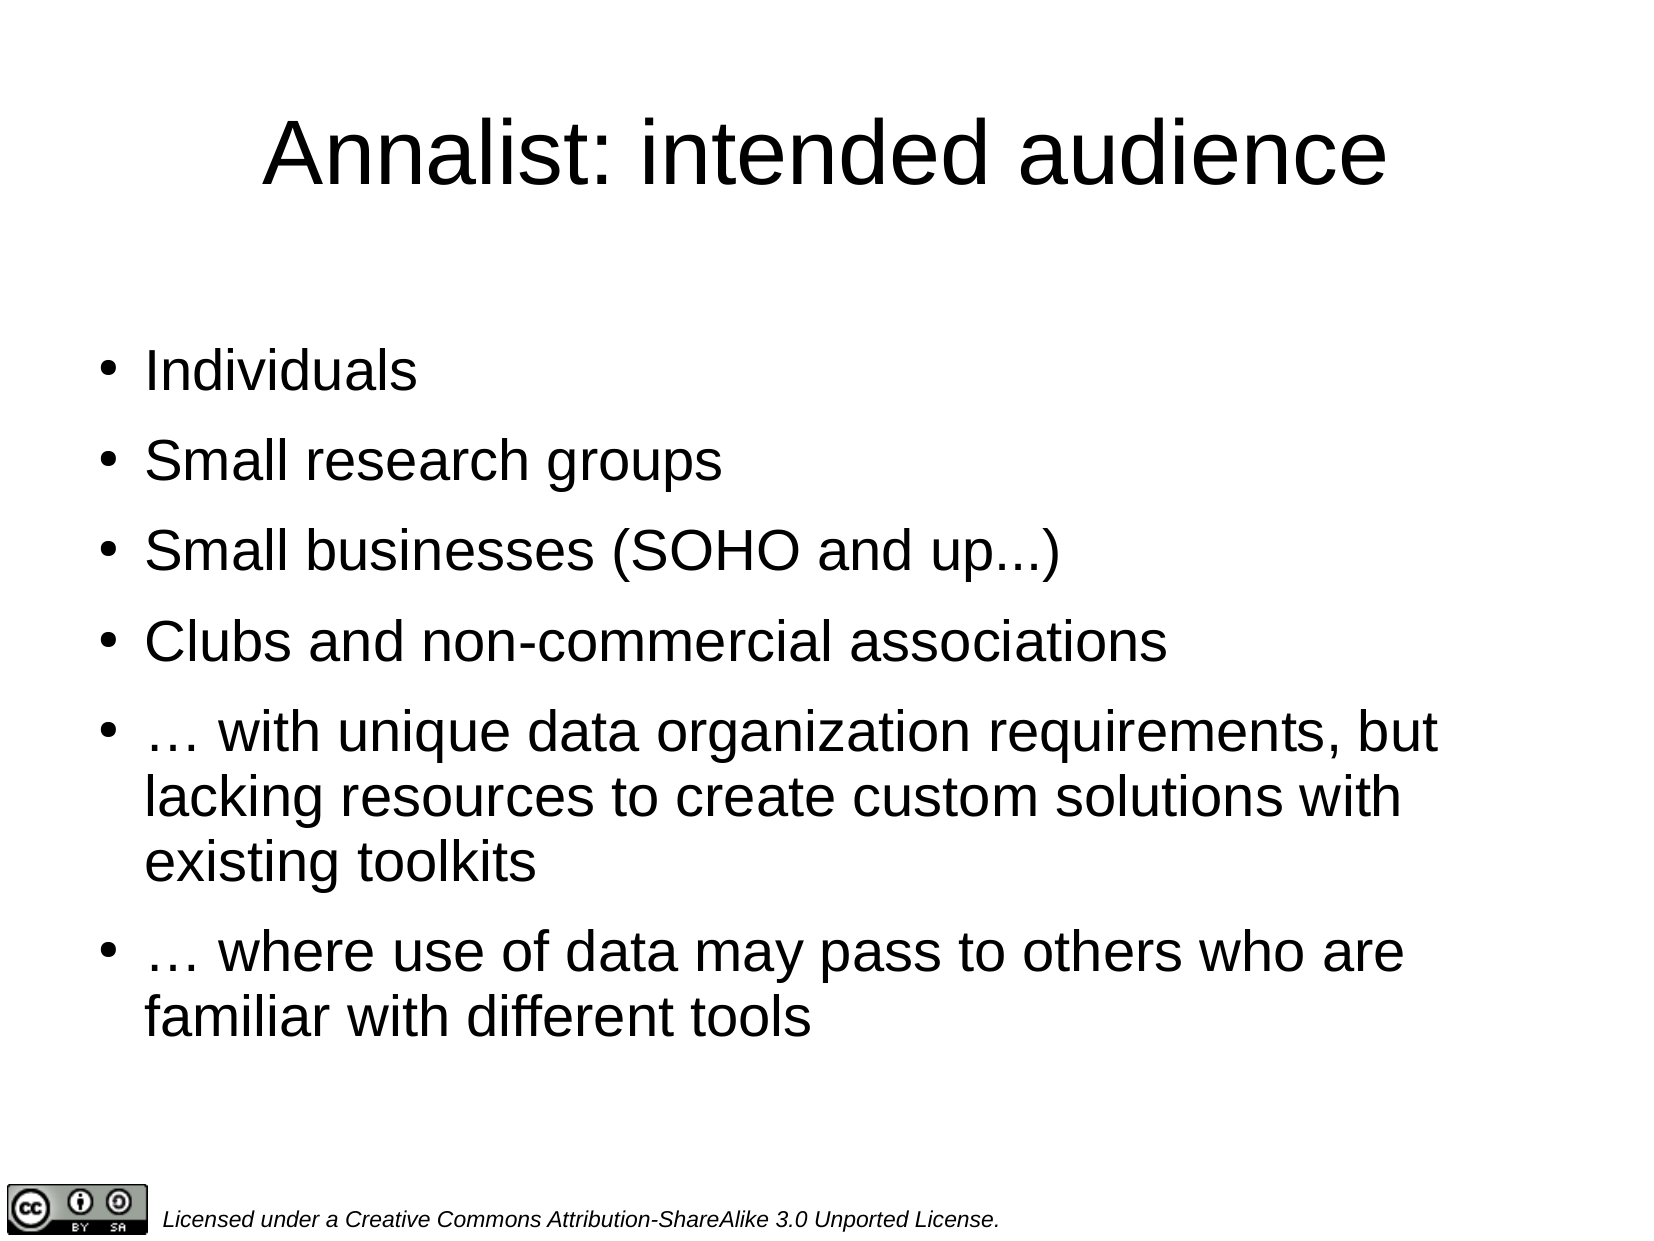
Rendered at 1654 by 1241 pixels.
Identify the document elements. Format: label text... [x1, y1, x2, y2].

picture [7, 1184, 148, 1235]
list Individuals Small research groups Small businesses (SOHO and up...) Clubs and non-commercial associations … with unique data organization requirements, but lacking resources to create custom solutions with existing toolkits … where use of data may pass to others who are familiar with different tools [82, 337, 1538, 1057]
title Annalist: intended audience [82, 49, 1571, 257]
